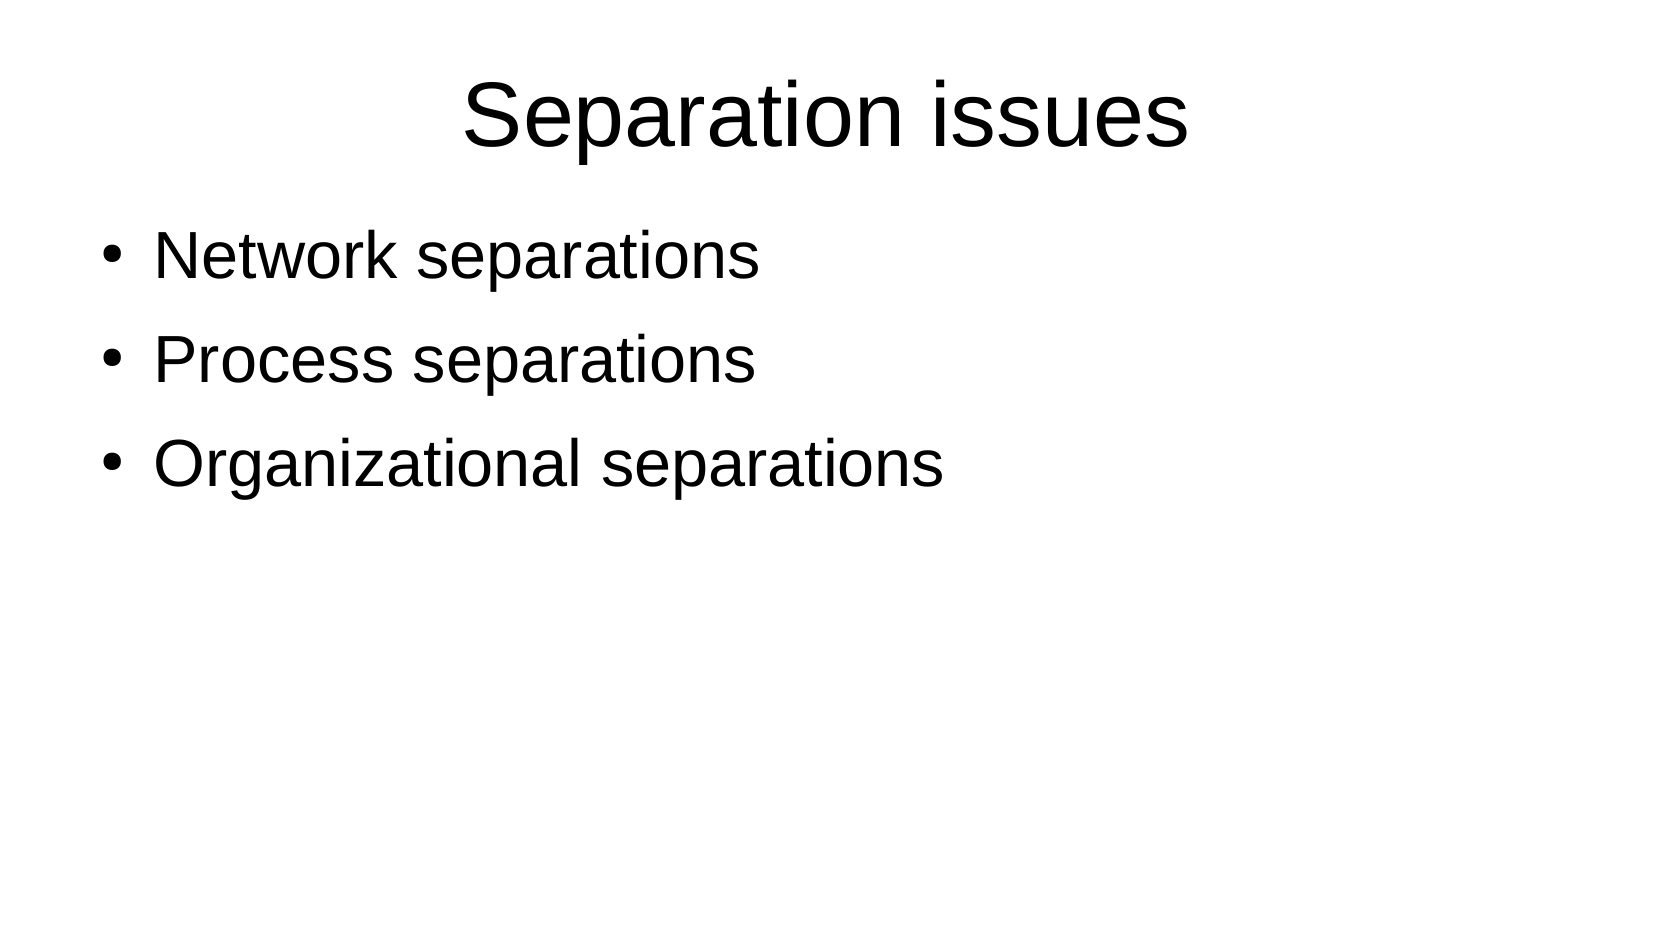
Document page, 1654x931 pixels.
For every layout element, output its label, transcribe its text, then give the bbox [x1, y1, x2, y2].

title Separation issues [82, 37, 1571, 193]
list Network separations Process separations Organizational separations [82, 217, 1571, 758]
